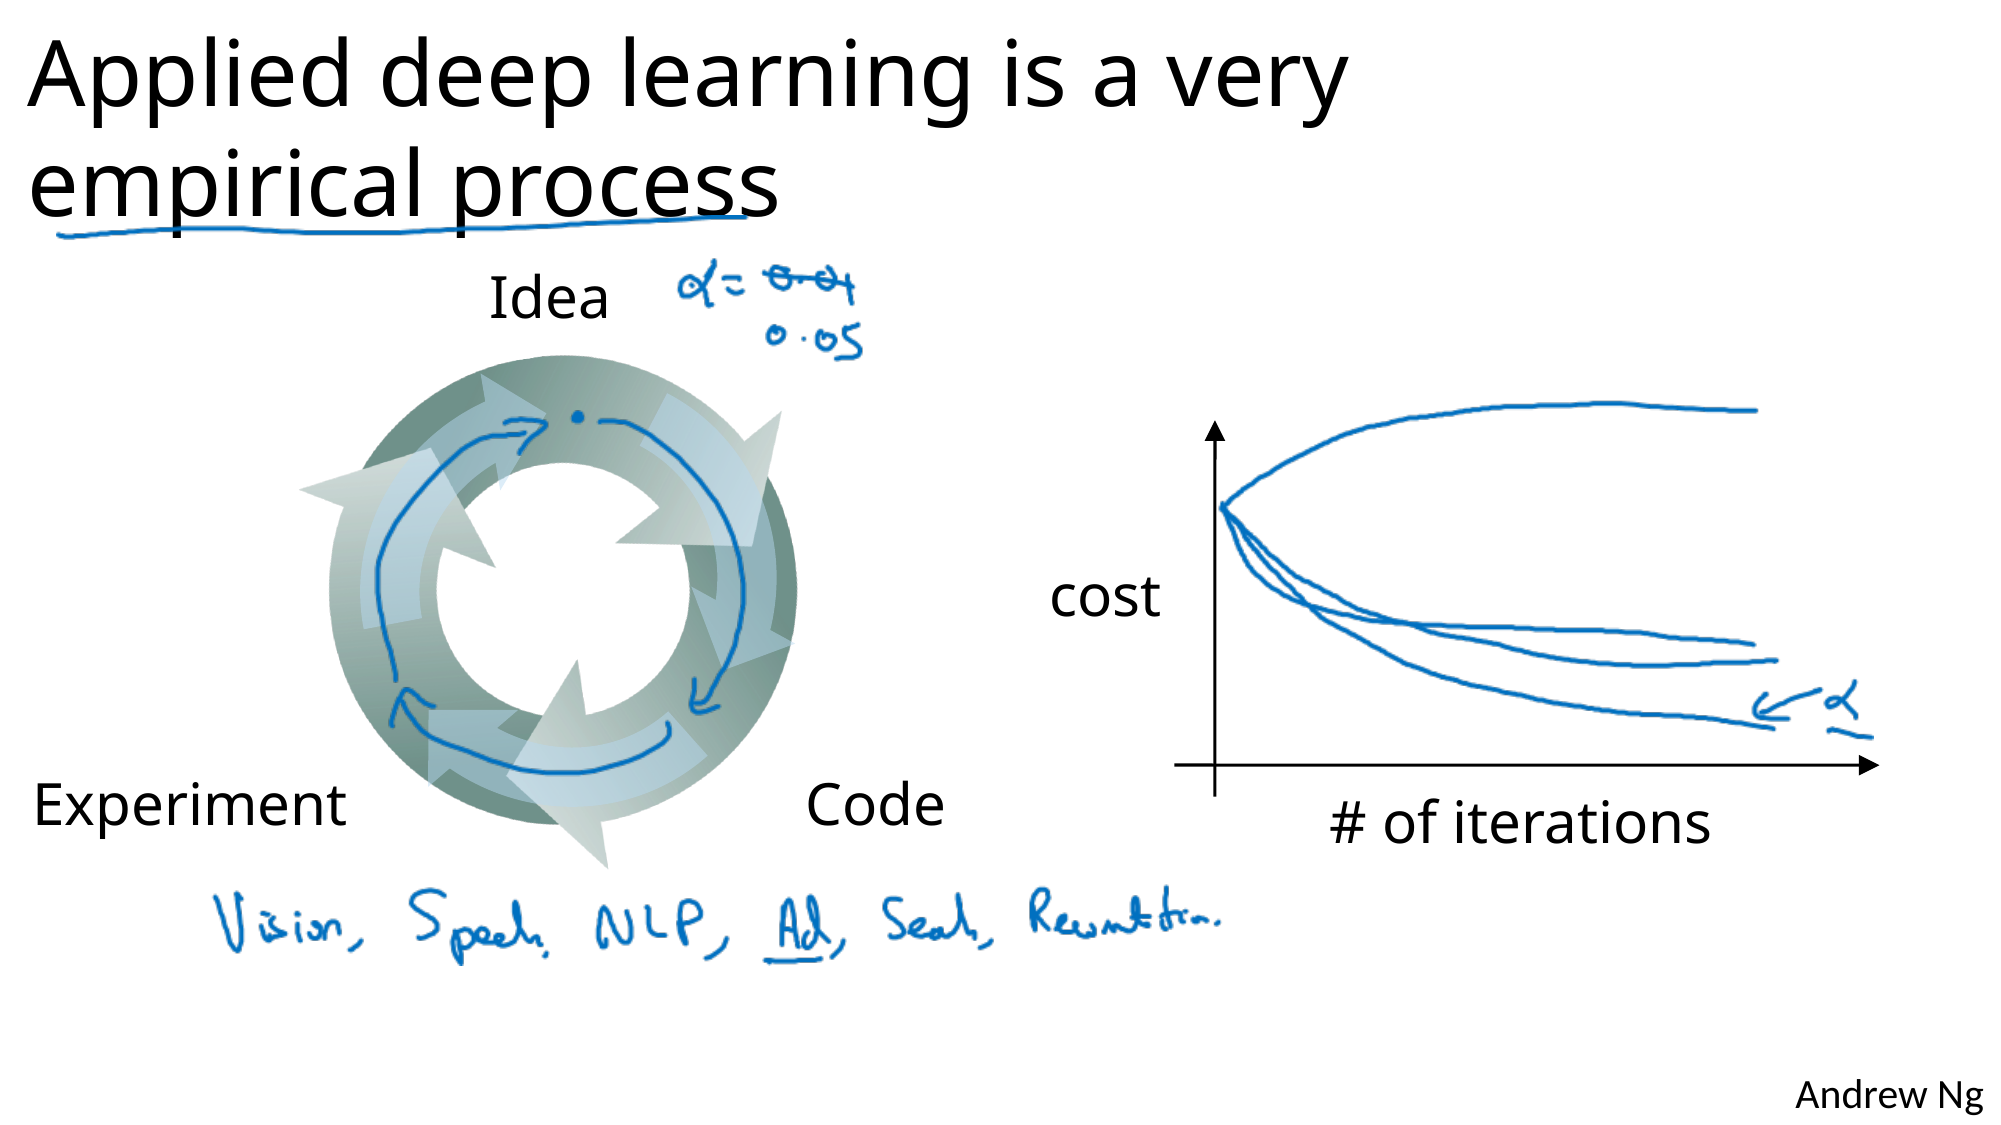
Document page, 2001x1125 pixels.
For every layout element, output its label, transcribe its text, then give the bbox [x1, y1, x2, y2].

picture [56, 215, 1874, 966]
text_box Experiment [17, 759, 56, 845]
title Applied deep learning is a very empirical process [12, 15, 1753, 234]
